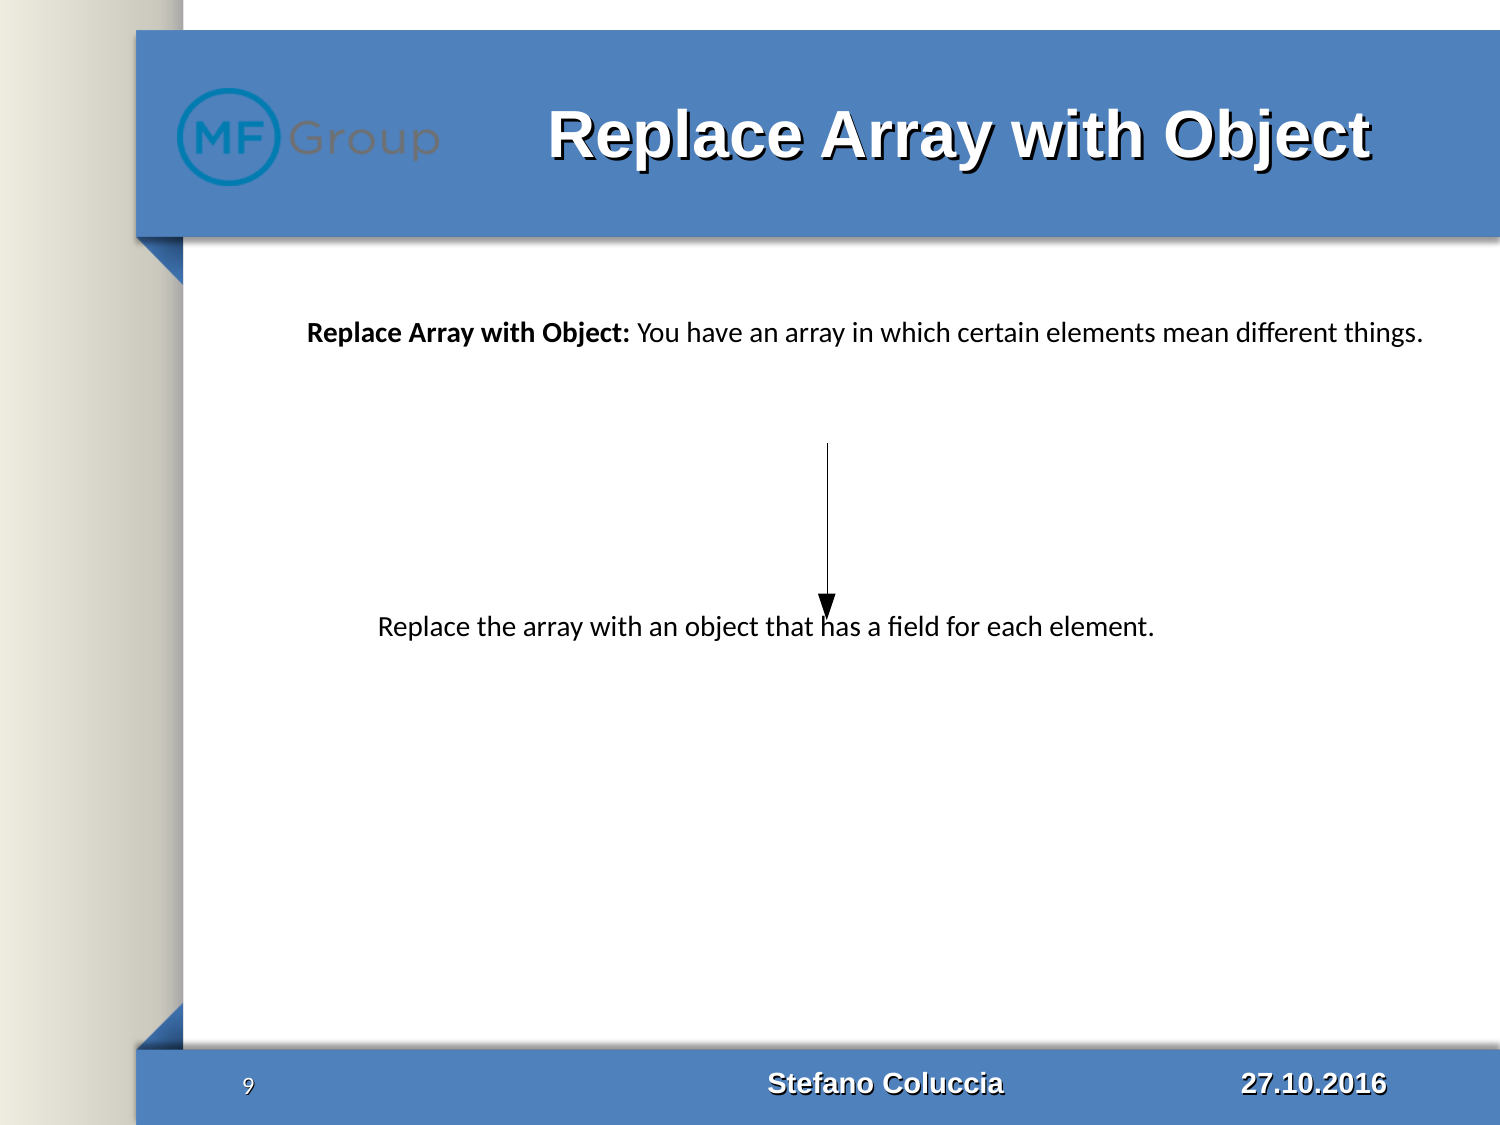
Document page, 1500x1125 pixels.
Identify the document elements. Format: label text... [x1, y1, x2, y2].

title Stefano Coluccia [738, 1062, 1034, 1105]
title Replace Array with Object [472, 57, 1447, 211]
title 27.10.2016 [1151, 1062, 1477, 1105]
list Replace Array with Object: You have an array in which certain elements mean different things. Replace the array with an object that has a field for each element. [236, 261, 1453, 1032]
picture [0, 0, 1500, 1125]
